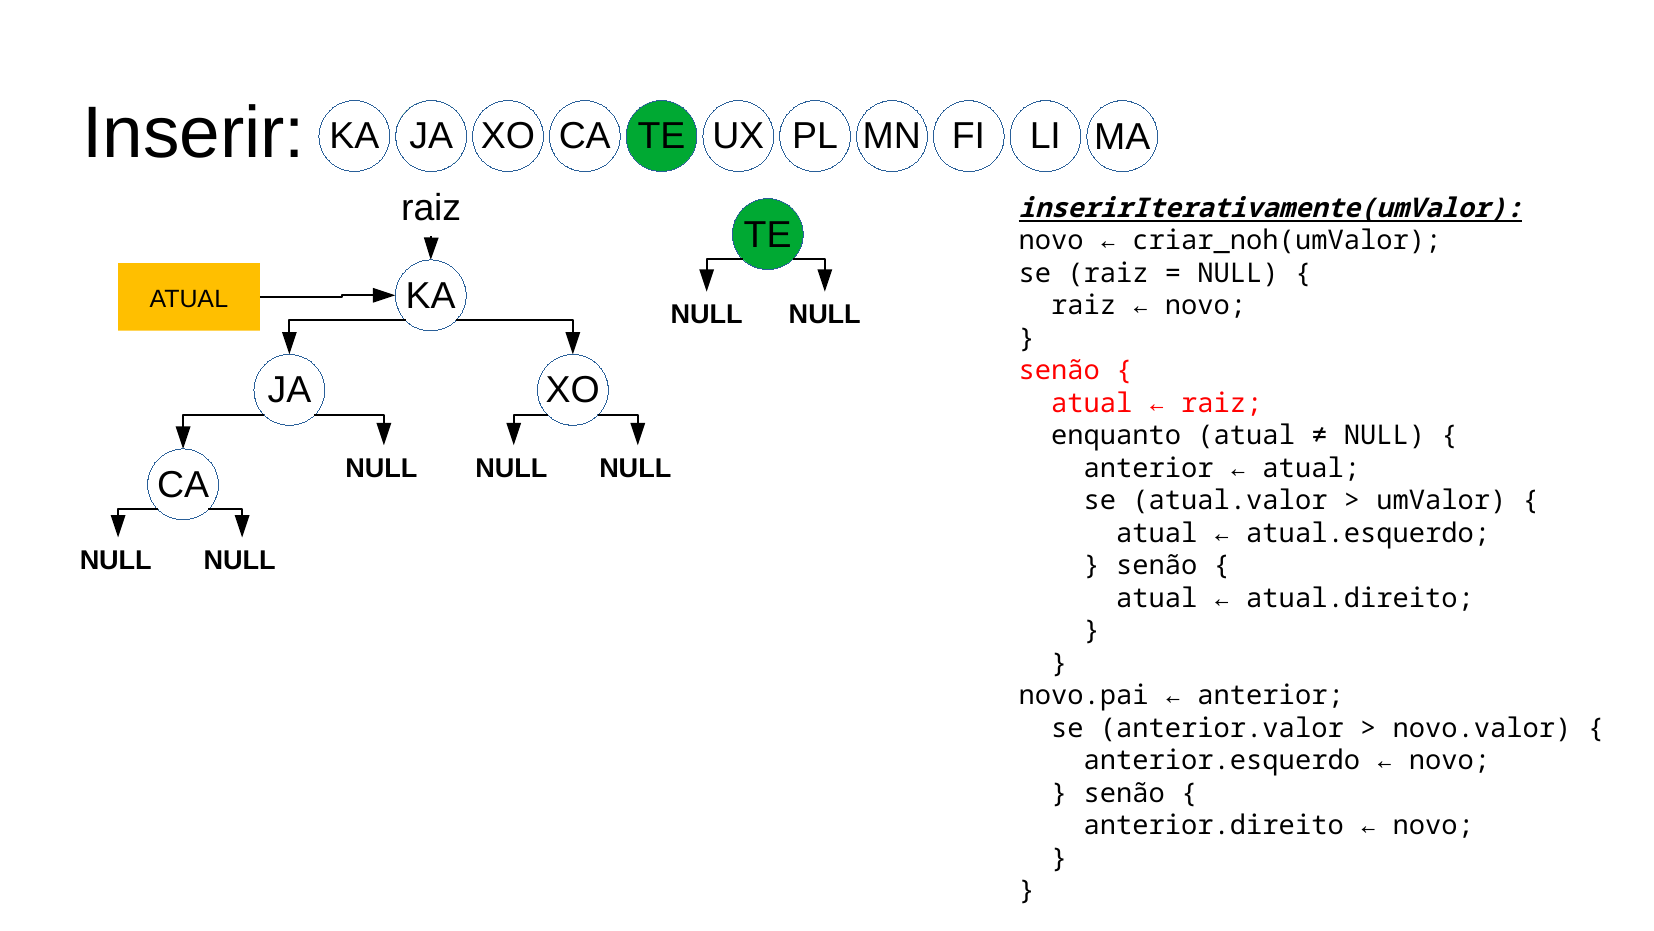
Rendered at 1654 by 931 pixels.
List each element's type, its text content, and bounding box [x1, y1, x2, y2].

text_box NULL [584, 445, 691, 491]
text_box KA [395, 259, 467, 331]
text_box ATUAL [134, 277, 249, 321]
text_box NULL [460, 445, 567, 491]
text_box JA [253, 354, 325, 426]
title Inserir: [82, 54, 1571, 211]
text_box FI [933, 100, 1005, 172]
text_box XO [472, 100, 544, 172]
text_box TE [732, 198, 804, 270]
text_box KA [318, 100, 390, 172]
text_box NULL [655, 291, 758, 337]
text_box NULL [64, 537, 172, 583]
text_box CA [147, 448, 219, 520]
text_box inserirIterativamente(umValor): novo ← criar_noh(umValor); se (raiz = NULL) { raiz ← novo; } senão { atual ← raiz; enquanto (atual ≠ NULL) { anterior ← atual; se (atual.valor > umValor) { atual ← atual.esquerdo; } senão { atual ← atual.direito; } } novo.pai ← anterior; se (anterior.valor > novo.valor) { anterior.esquerdo ← novo; } senão { anterior.direito ← novo; } } [1003, 182, 1654, 931]
text_box UX [702, 100, 769, 172]
text_box NULL [330, 445, 438, 491]
text_box CA [549, 100, 621, 172]
text_box TE [626, 100, 697, 172]
text_box NULL [188, 537, 296, 583]
text_box [118, 263, 260, 331]
text_box raiz [386, 179, 477, 237]
text_box MN [856, 100, 928, 172]
text_box XO [537, 354, 609, 426]
text_box [744, 118, 786, 206]
text_box MA [1086, 100, 1158, 172]
text_box LI [1010, 100, 1081, 172]
text_box JA [395, 100, 467, 172]
text_box NULL [774, 291, 876, 337]
text_box PL [784, 100, 851, 172]
